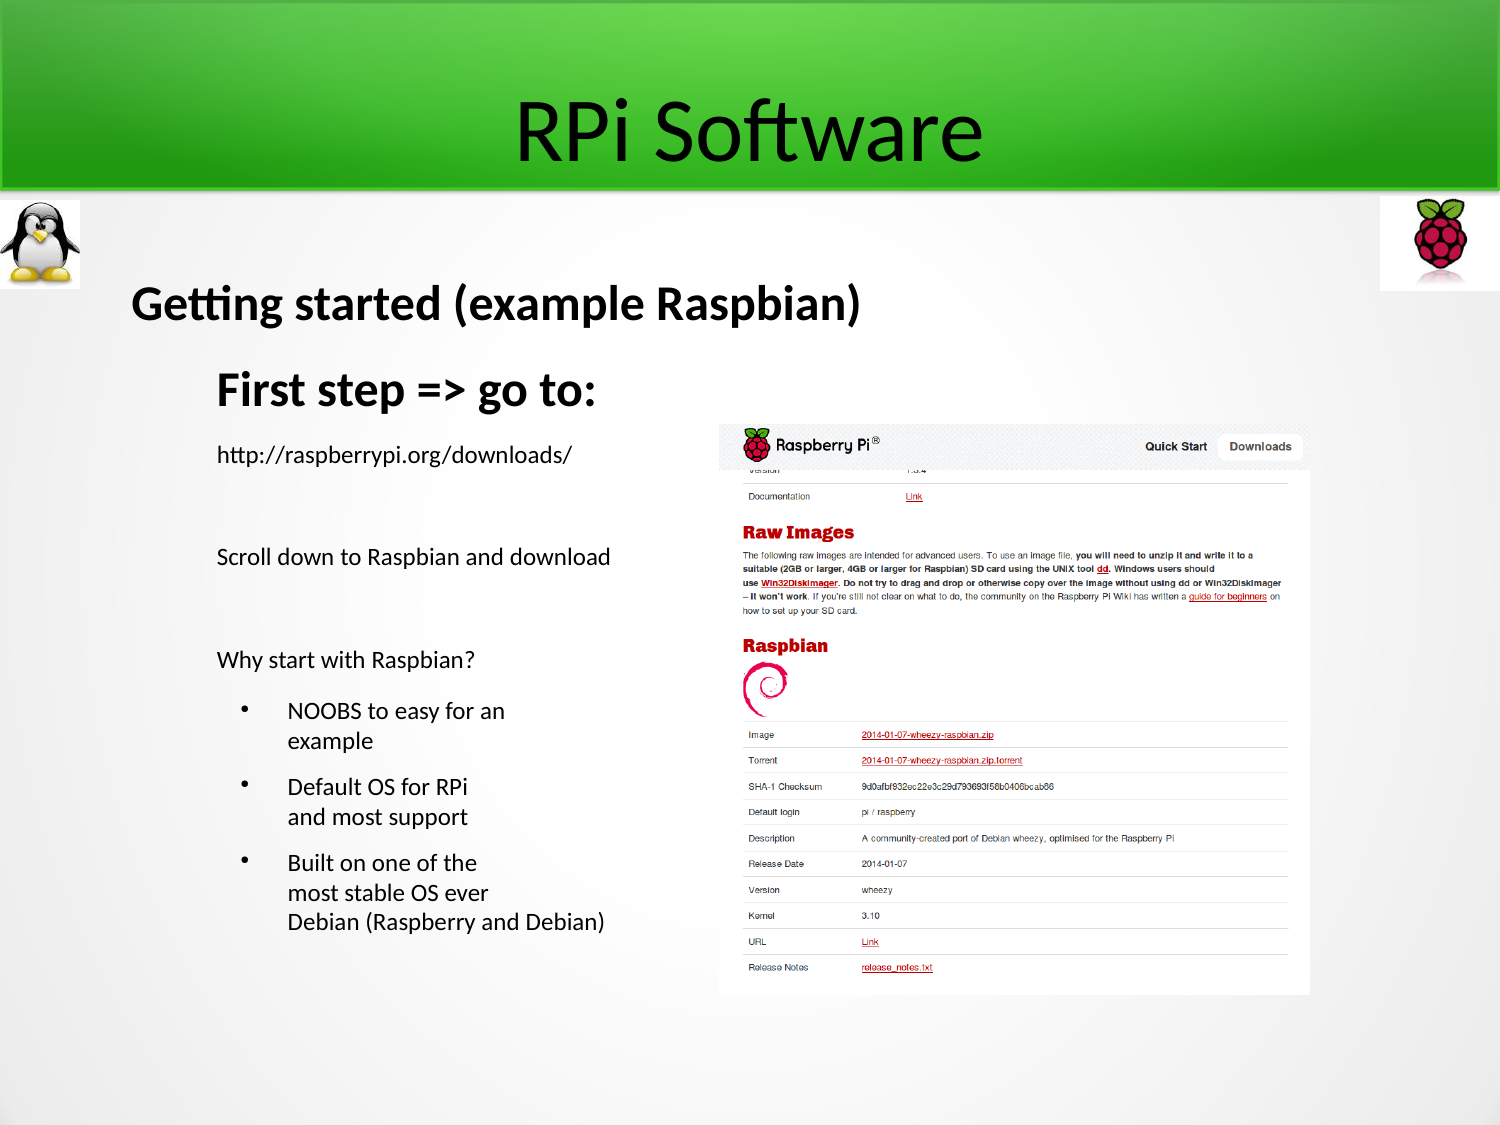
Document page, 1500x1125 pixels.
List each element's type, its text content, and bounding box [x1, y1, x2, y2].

picture [0, 200, 80, 289]
list Getting started (example Raspbian) First step => go to: http://raspberrypi.org/downloads/ Scroll down to Raspbian and download Why start with Raspbian? NOOBS to easy for an example Default OS for RPi and most support Built on one of the most stable OS ever Debian (Raspberry and Debian) [60, 262, 1411, 1006]
picture [719, 424, 1310, 995]
picture [1380, 196, 1500, 291]
title RPi Software [75, 45, 1425, 233]
